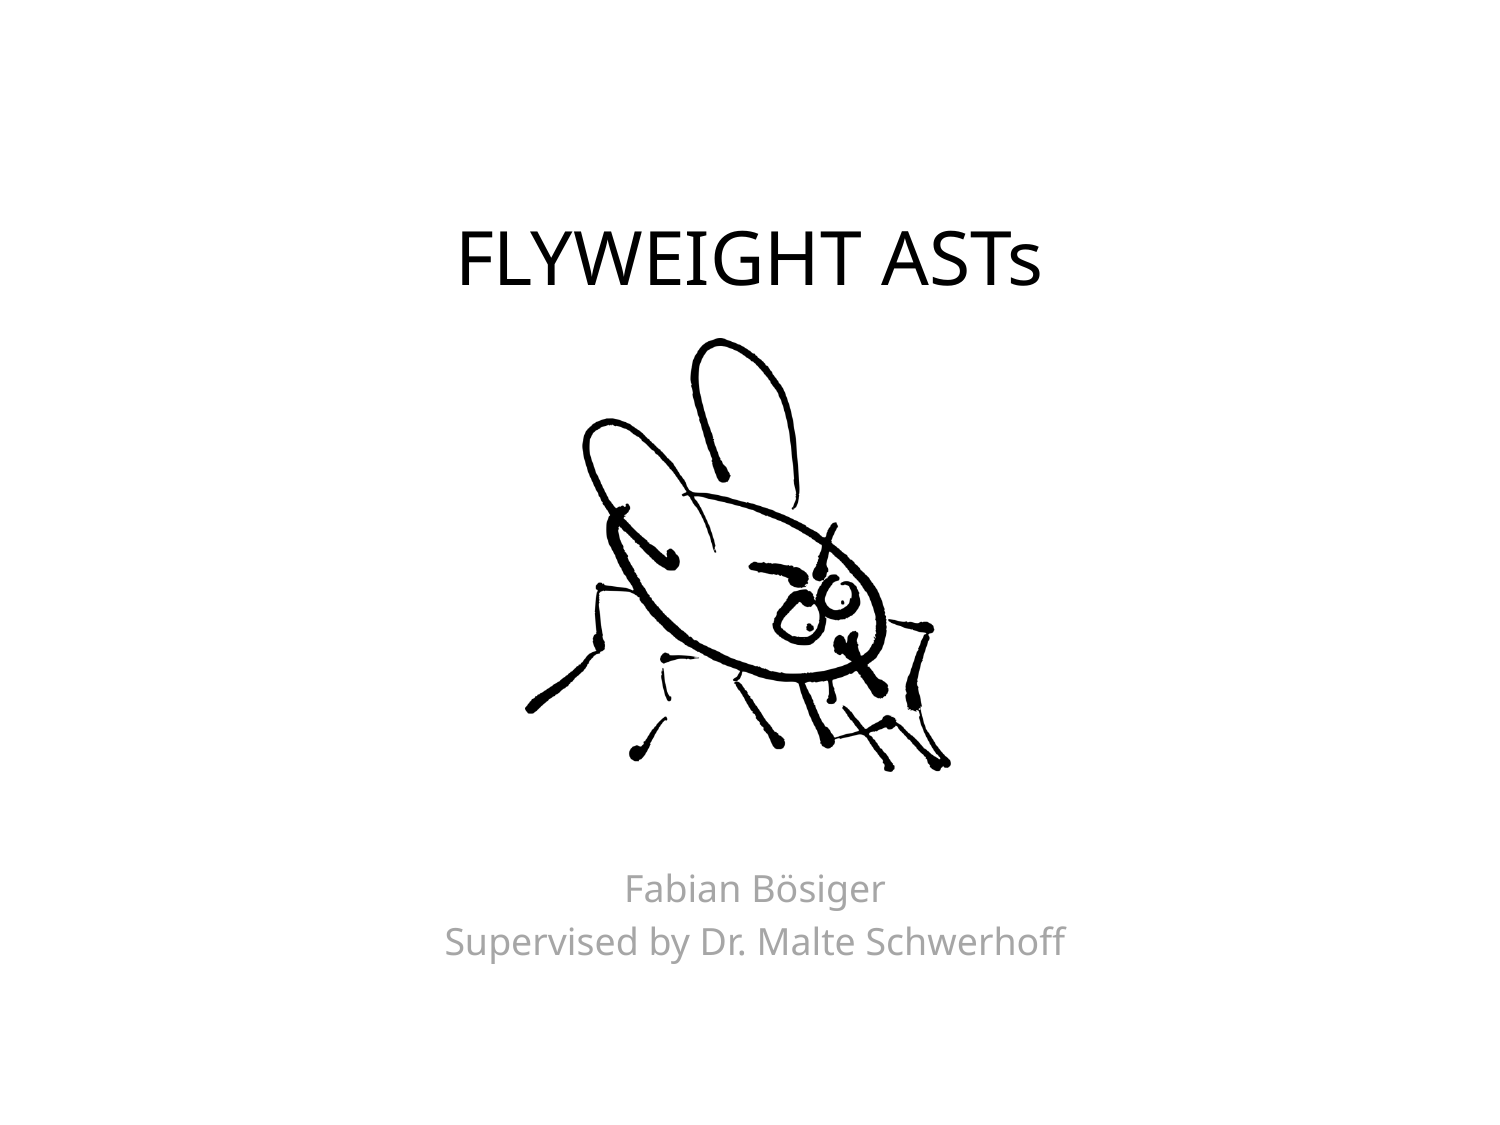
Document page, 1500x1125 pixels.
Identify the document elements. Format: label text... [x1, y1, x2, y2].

subtitle Fabian Bösiger Supervised by Dr. Malte Schwerhoff [230, 857, 1281, 988]
picture [525, 338, 951, 772]
title FLYWEIGHT ASTs [112, 160, 1388, 351]
